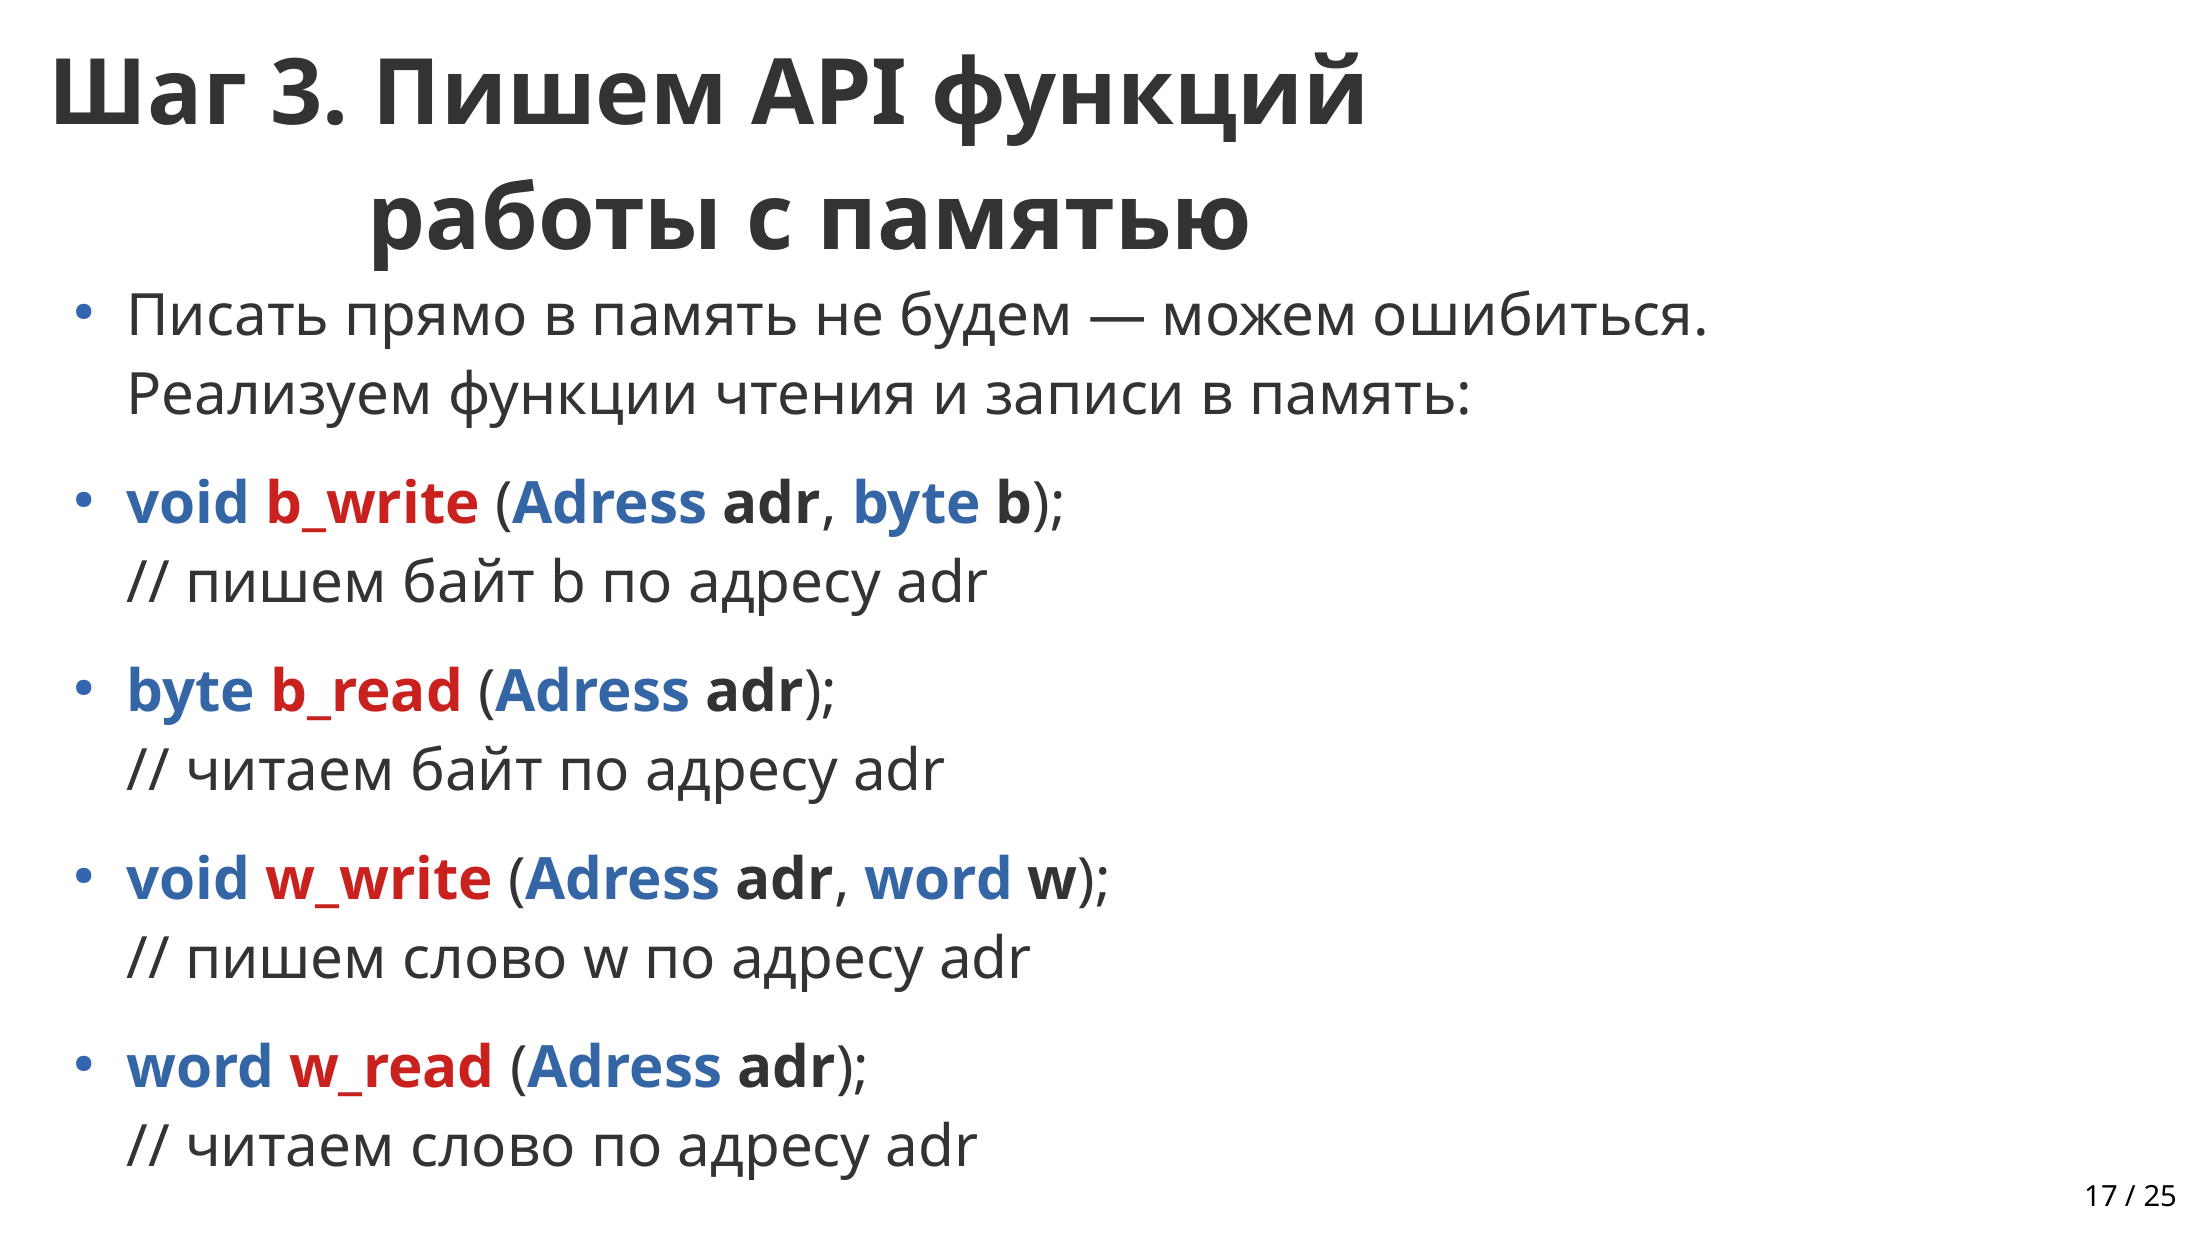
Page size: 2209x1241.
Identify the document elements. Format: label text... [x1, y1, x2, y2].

list Писать прямо в память не будем — можем ошибиться. Реализуем функции чтения и записи в память: void b_write (Adress adr, byte b); // пишем байт b по адресу adr byte b_read (Adress adr); // читаем байт по адресу adr void w_write (Adress adr, word w); // пишем слово w по адресу adr word w_read (Adress adr); // читаем слово по адресу adr [55, 273, 1783, 1177]
title Шаг 3. Пишем API функций работы с памятью [48, 26, 2174, 277]
